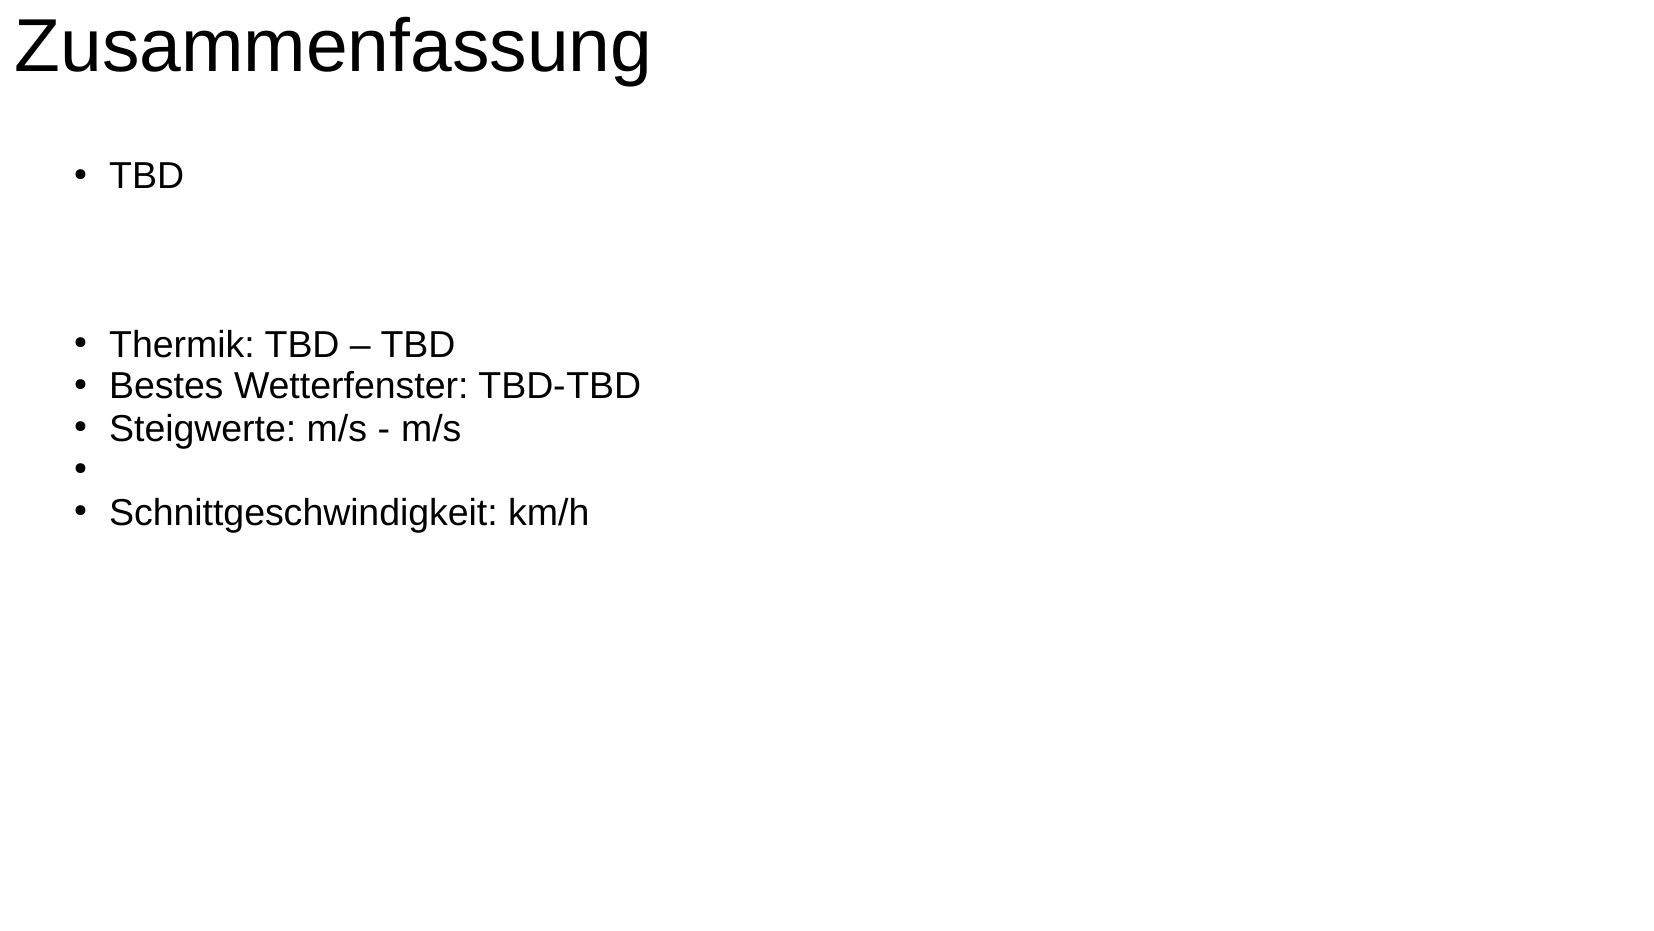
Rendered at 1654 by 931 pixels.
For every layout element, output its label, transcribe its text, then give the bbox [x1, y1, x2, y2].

text_box TBD Thermik: TBD – TBD Bestes Wetterfenster: TBD-TBD Steigwerte: m/s - m/s Schnittgeschwindigkeit: km/h [59, 147, 1565, 541]
text_box Zusammenfassung [0, 0, 1651, 105]
